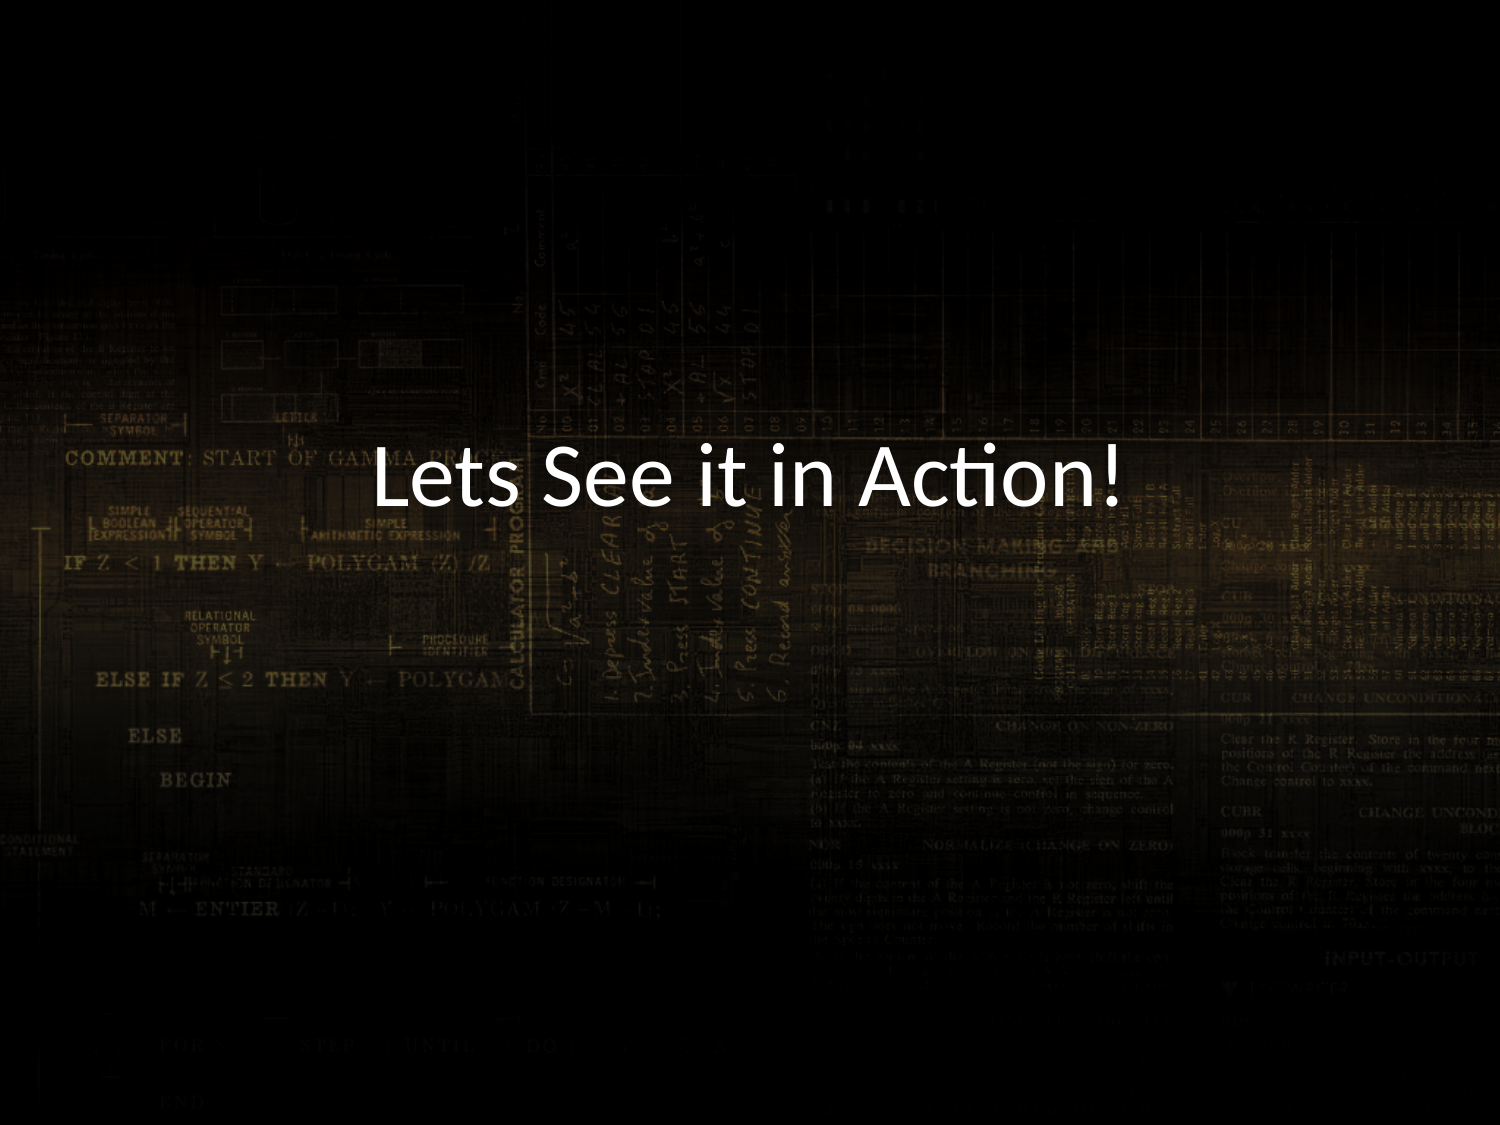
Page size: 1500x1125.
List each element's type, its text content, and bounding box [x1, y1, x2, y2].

title Lets See it in Action! [112, 349, 1388, 591]
